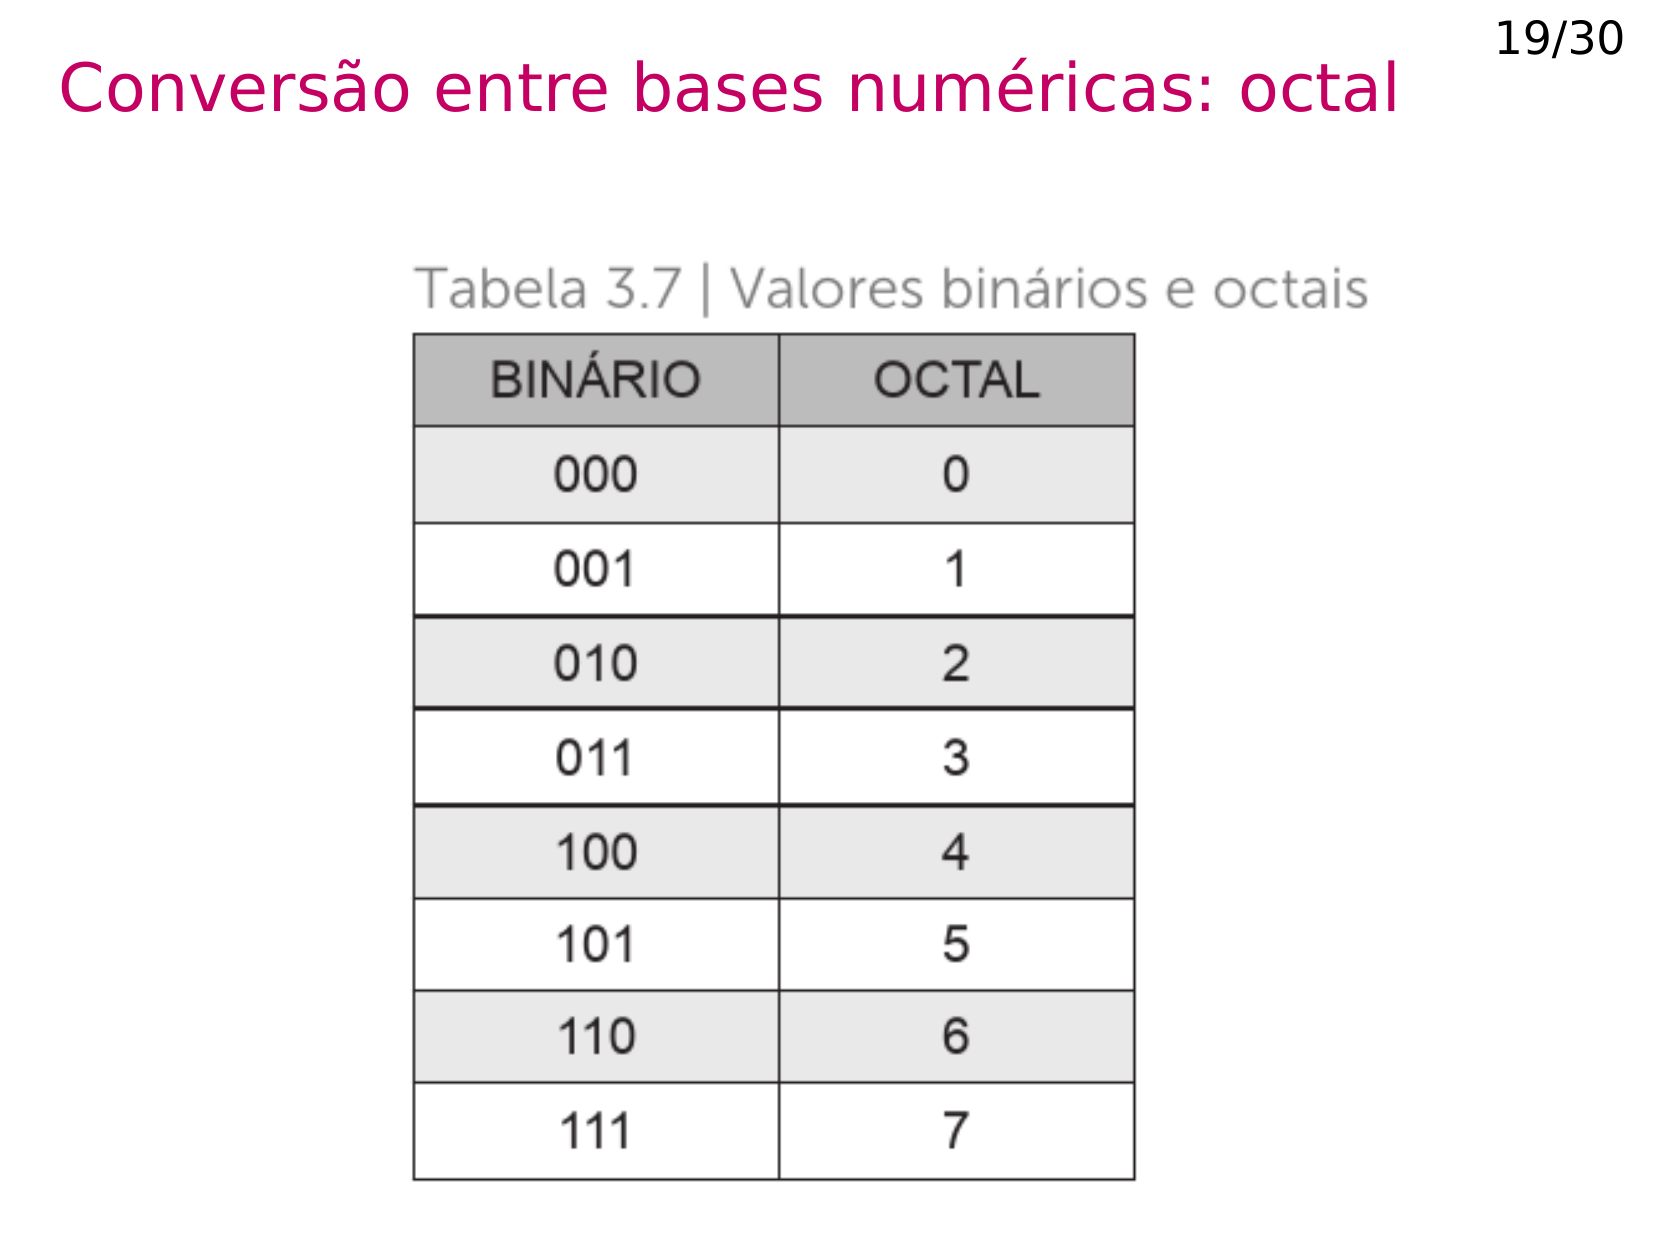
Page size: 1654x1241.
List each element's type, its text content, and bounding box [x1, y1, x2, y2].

picture [401, 259, 1375, 1184]
title Conversão entre bases numéricas: octal [59, 29, 1625, 148]
